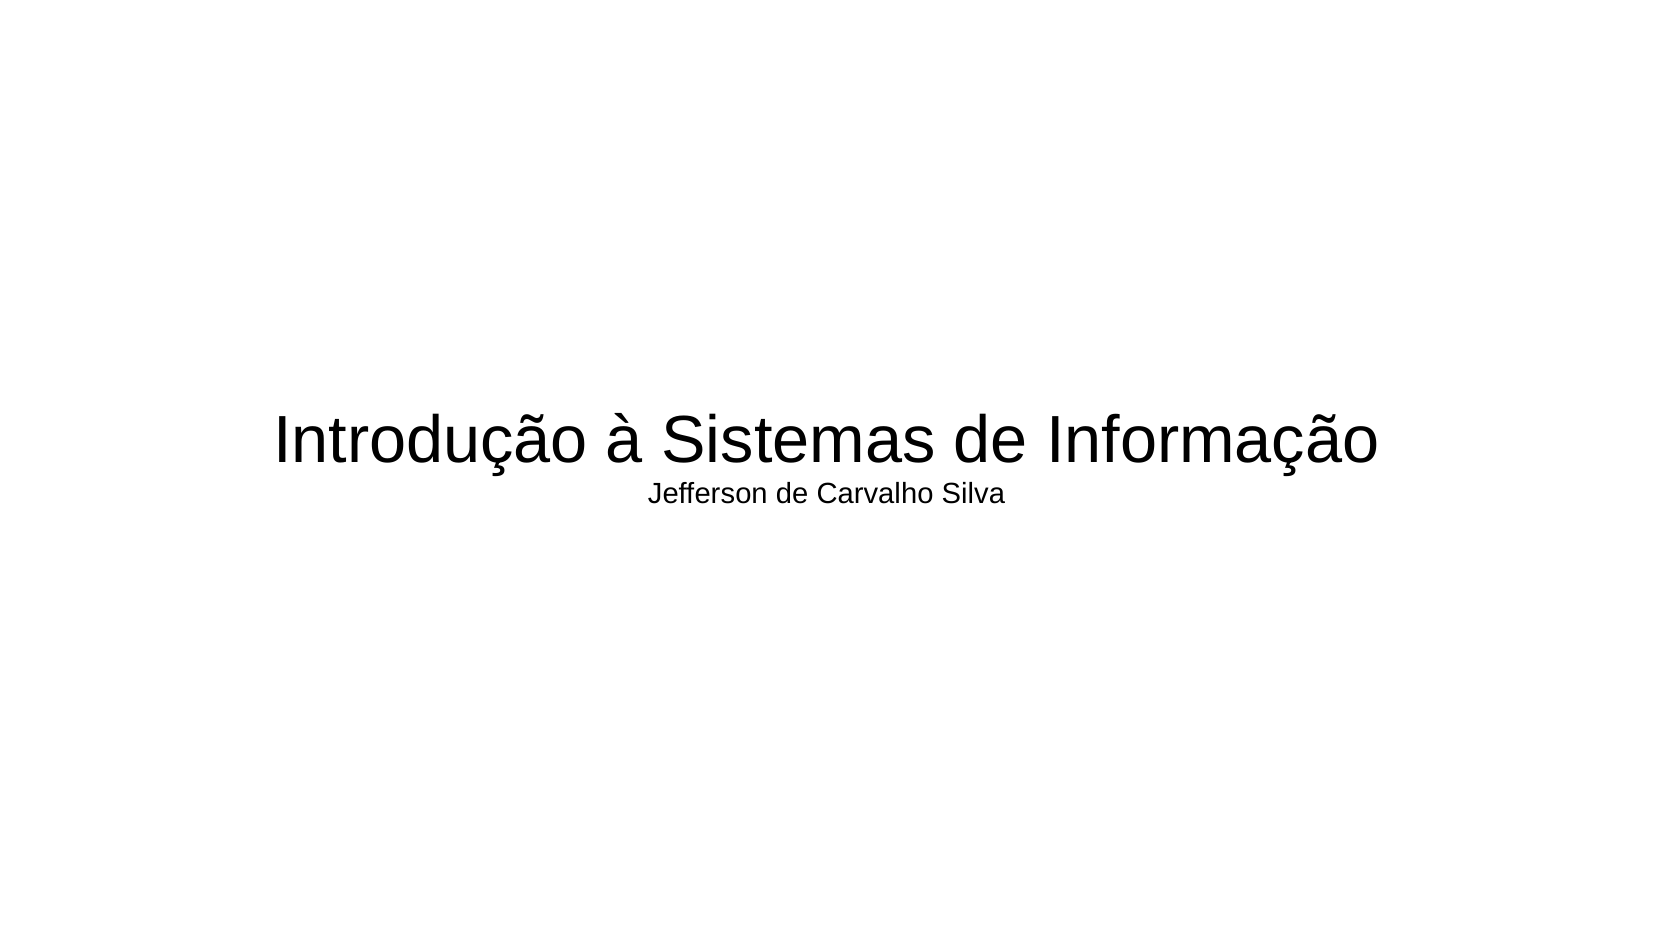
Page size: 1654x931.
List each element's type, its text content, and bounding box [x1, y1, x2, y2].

subtitle Introdução à Sistemas de Informação Jefferson de Carvalho Silva [82, 96, 1571, 817]
